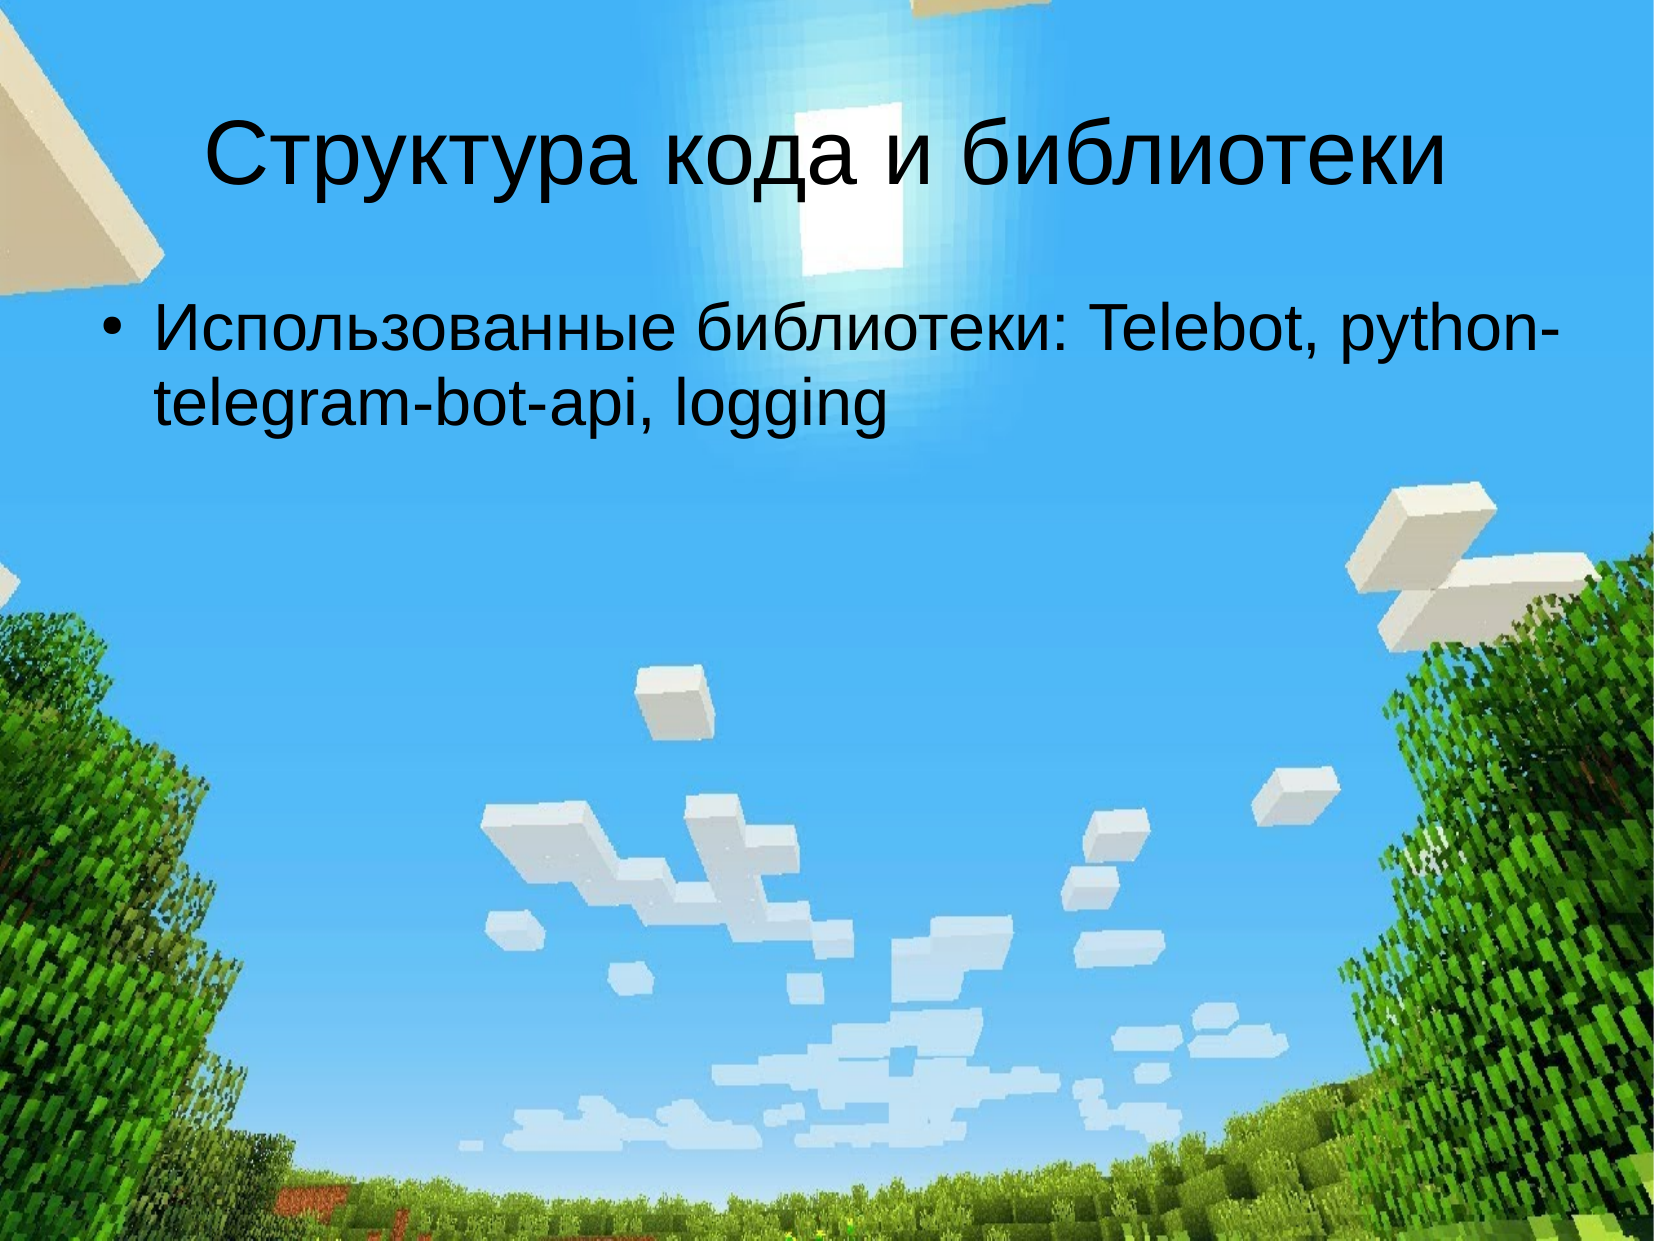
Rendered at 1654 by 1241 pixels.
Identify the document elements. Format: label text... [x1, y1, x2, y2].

picture [0, 0, 1654, 1241]
title Структура кода и библиотеки [82, 49, 1571, 257]
list Использованные библиотеки: Telebot, python-telegram-bot-api, logging [82, 290, 1571, 1109]
